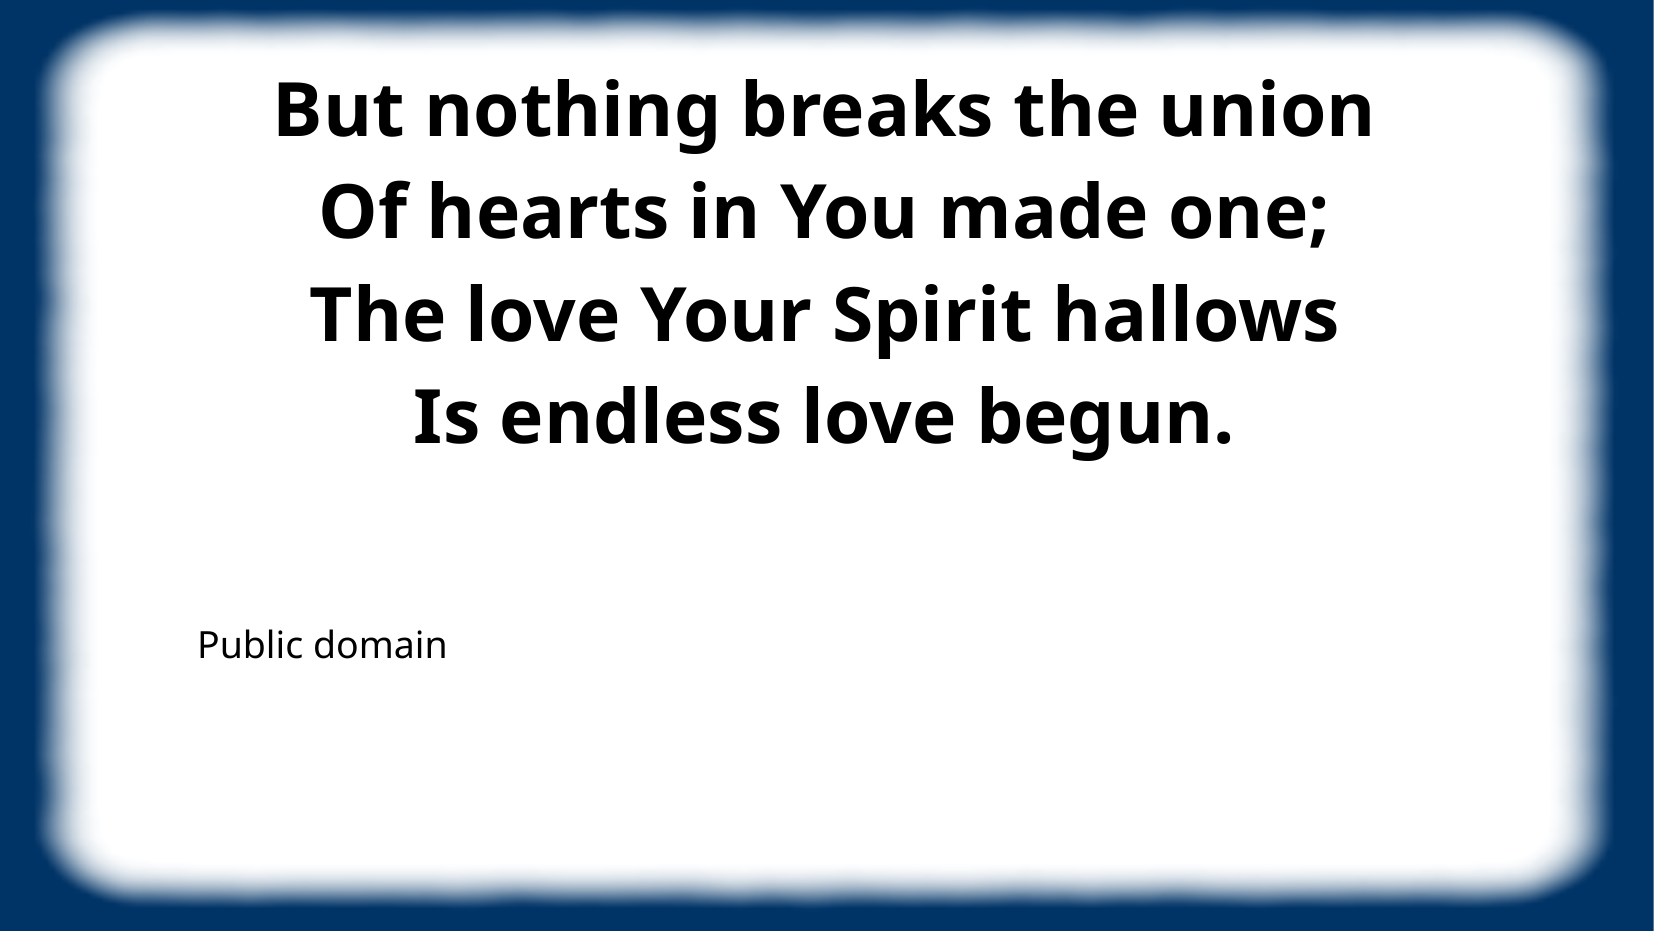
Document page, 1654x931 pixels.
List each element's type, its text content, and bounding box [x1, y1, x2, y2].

picture [0, 0, 1654, 931]
text_box But nothing breaks the union Of hearts in You made one; The love Your Spirit hallows Is endless love begun. Public domain [105, 48, 1546, 706]
